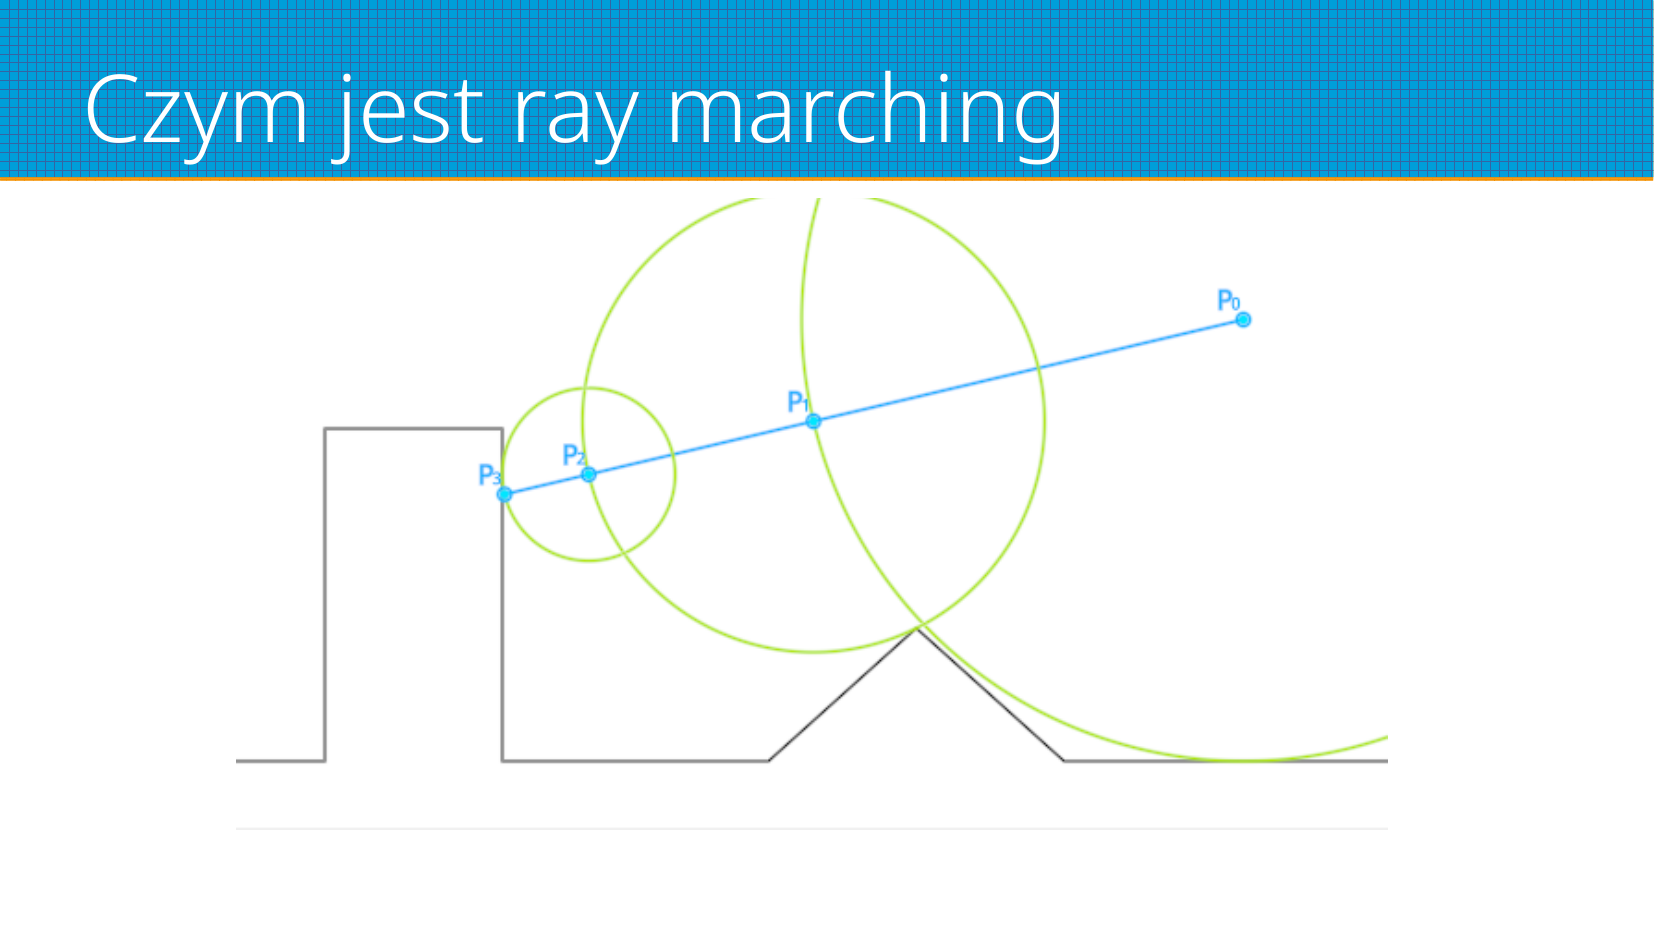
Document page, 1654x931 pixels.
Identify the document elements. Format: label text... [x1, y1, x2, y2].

title Czym jest ray marching [82, 14, 1571, 171]
picture [236, 198, 1388, 830]
